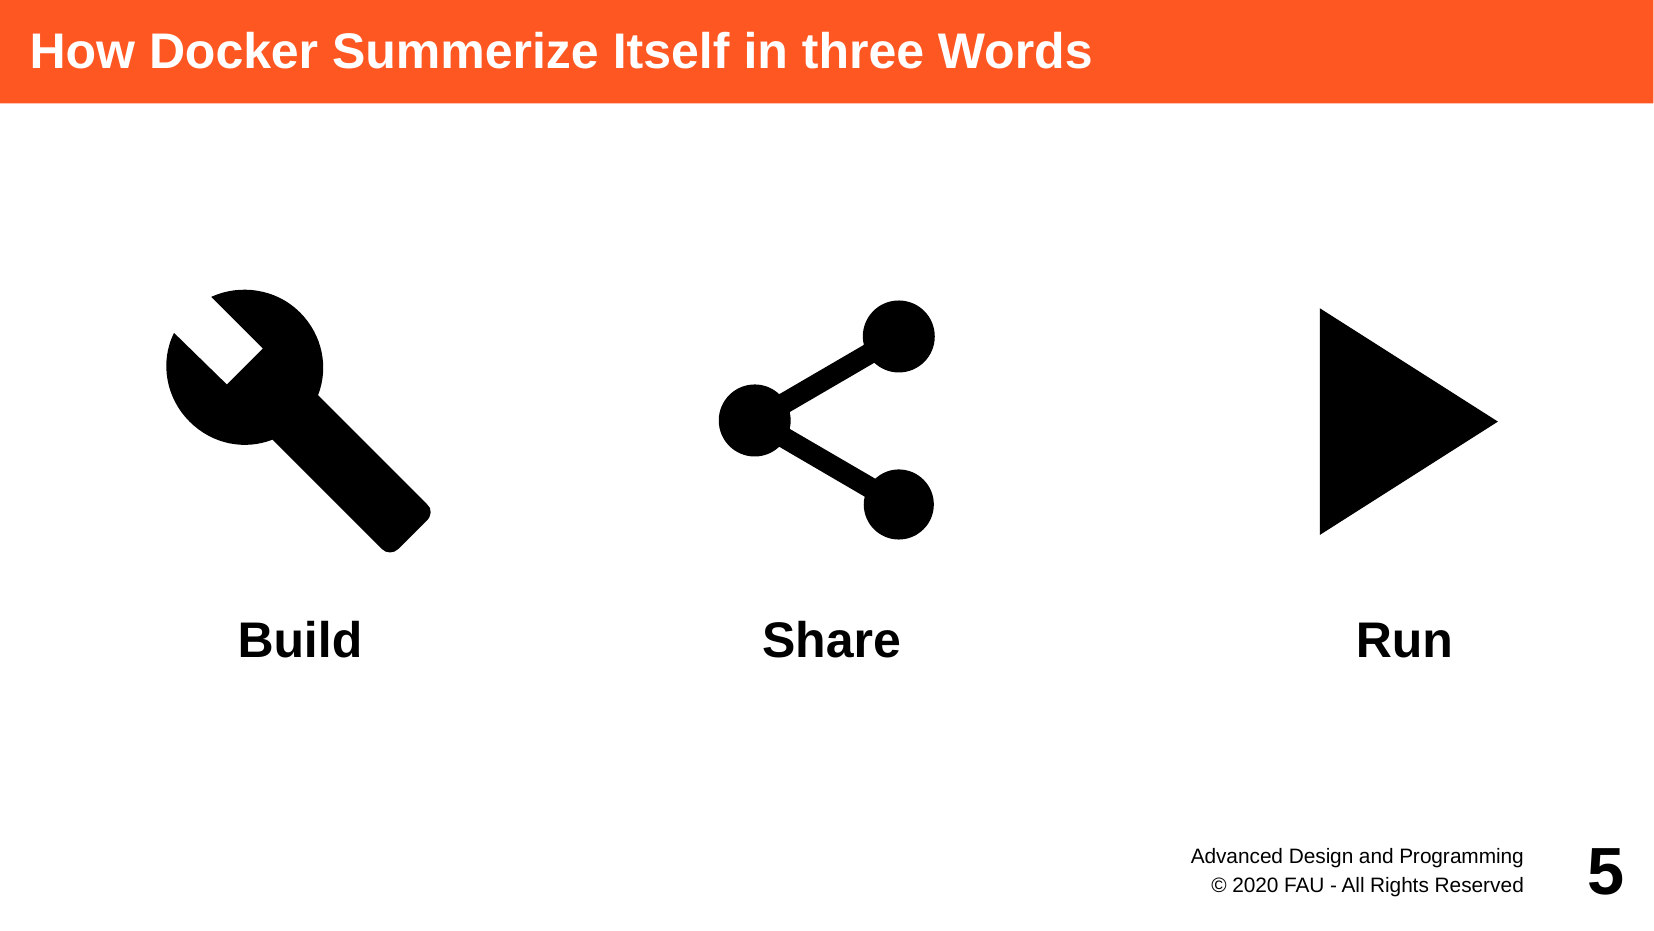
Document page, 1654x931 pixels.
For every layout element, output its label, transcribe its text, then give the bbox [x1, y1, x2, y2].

picture [676, 270, 977, 571]
text_box Build [150, 600, 451, 680]
picture [148, 270, 449, 571]
text_box Share [681, 600, 982, 680]
title How Docker Summerize Itself in three Words [0, 0, 1654, 104]
text_box Run [1254, 600, 1555, 680]
picture [1182, 219, 1588, 625]
